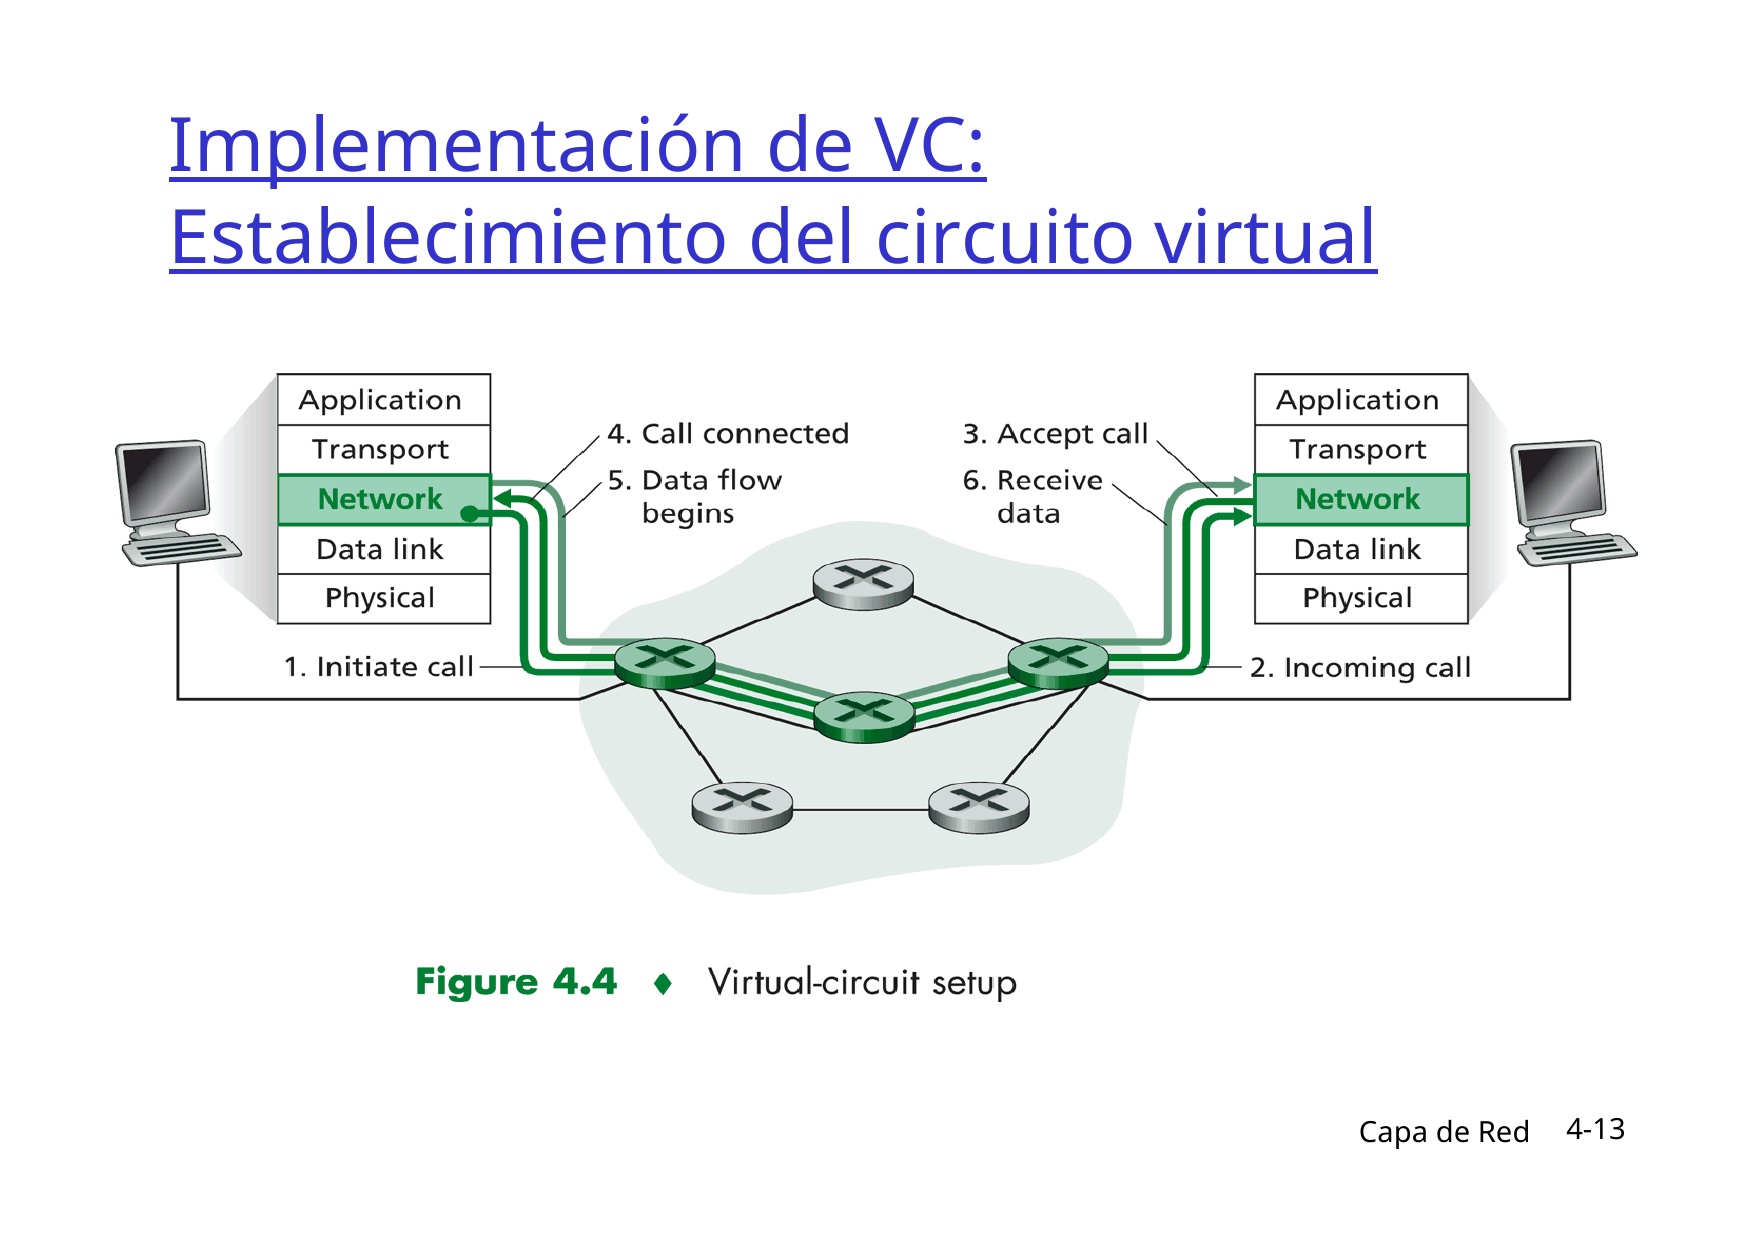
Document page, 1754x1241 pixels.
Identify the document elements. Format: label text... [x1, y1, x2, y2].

title Implementación de VC: Establecimiento del circuito virtual [154, 60, 1546, 319]
picture [115, 373, 1638, 1002]
